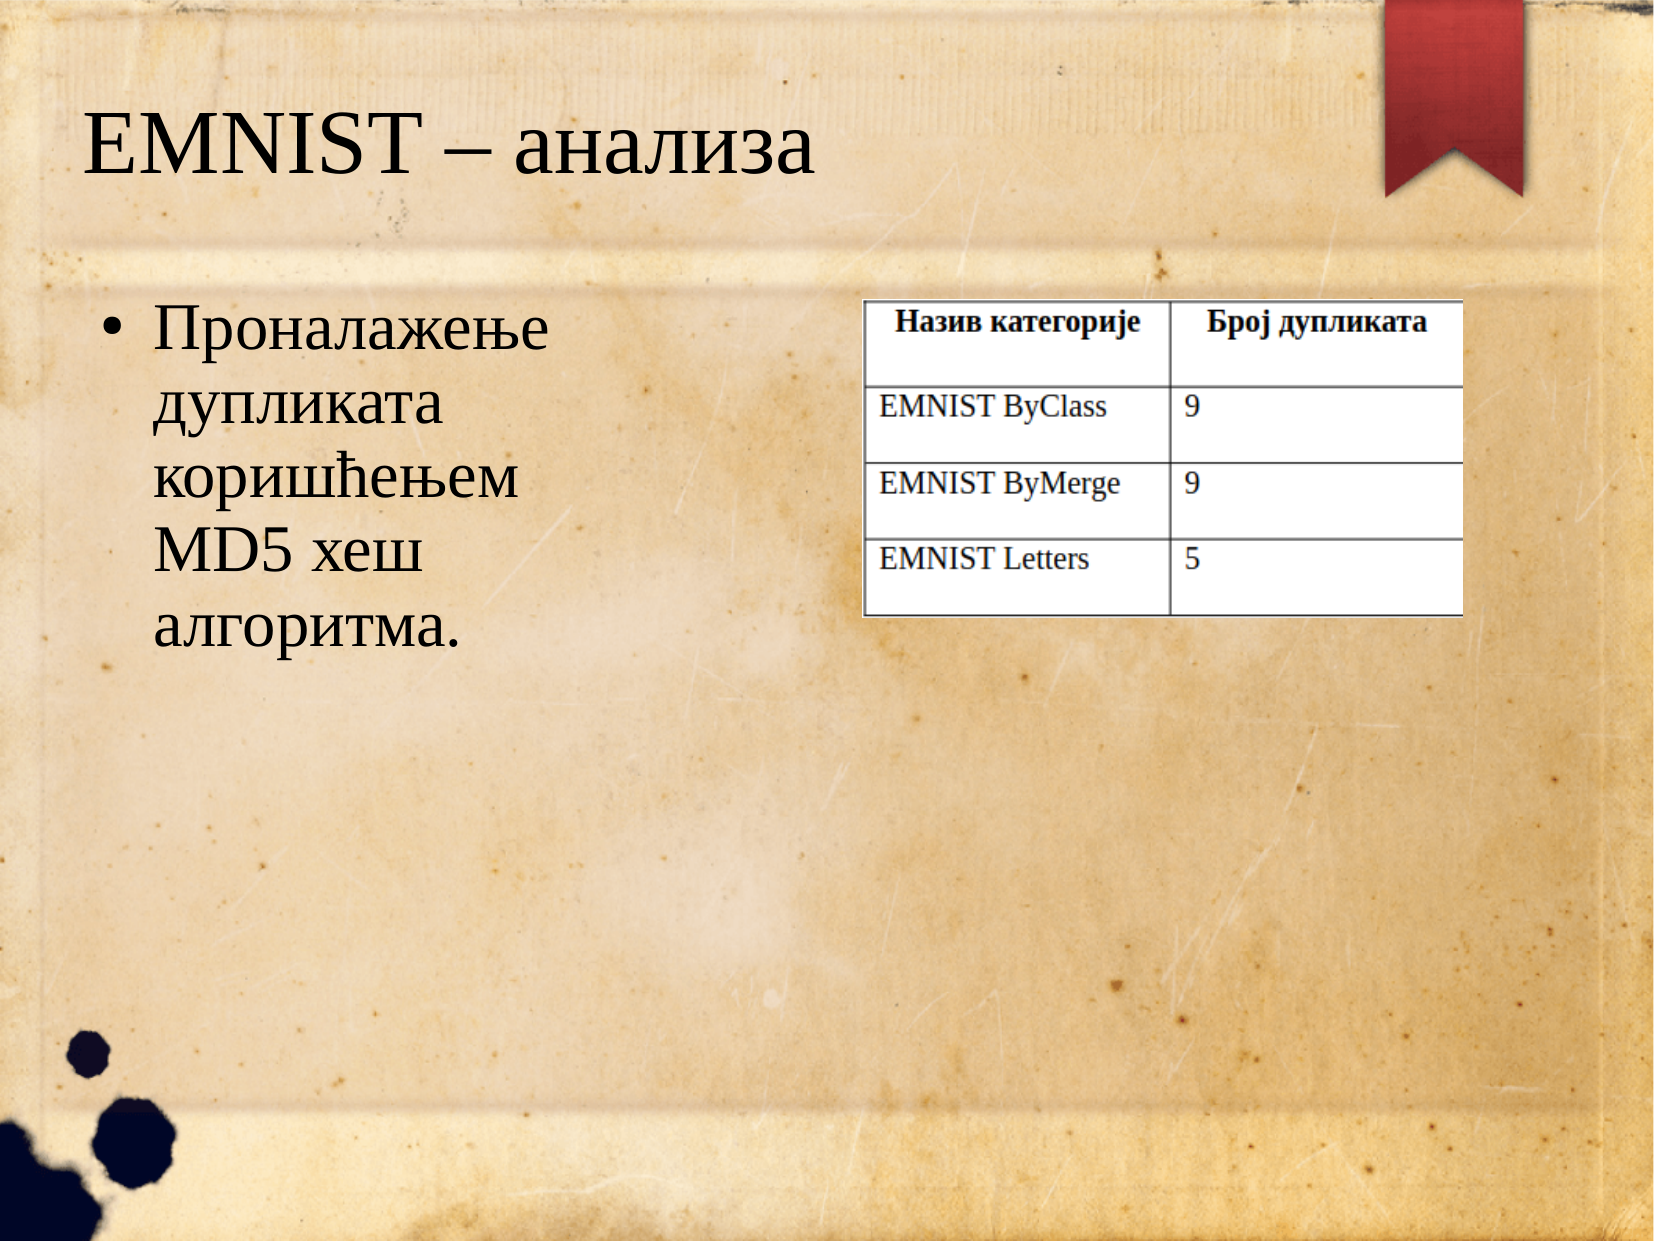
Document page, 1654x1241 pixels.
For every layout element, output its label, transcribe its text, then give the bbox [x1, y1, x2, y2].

list Проналажење дупликата коришћењем MD5 хеш алгоритма. [82, 290, 638, 1010]
title EMNIST – анализа [82, 49, 1347, 237]
picture [0, 0, 1654, 1241]
